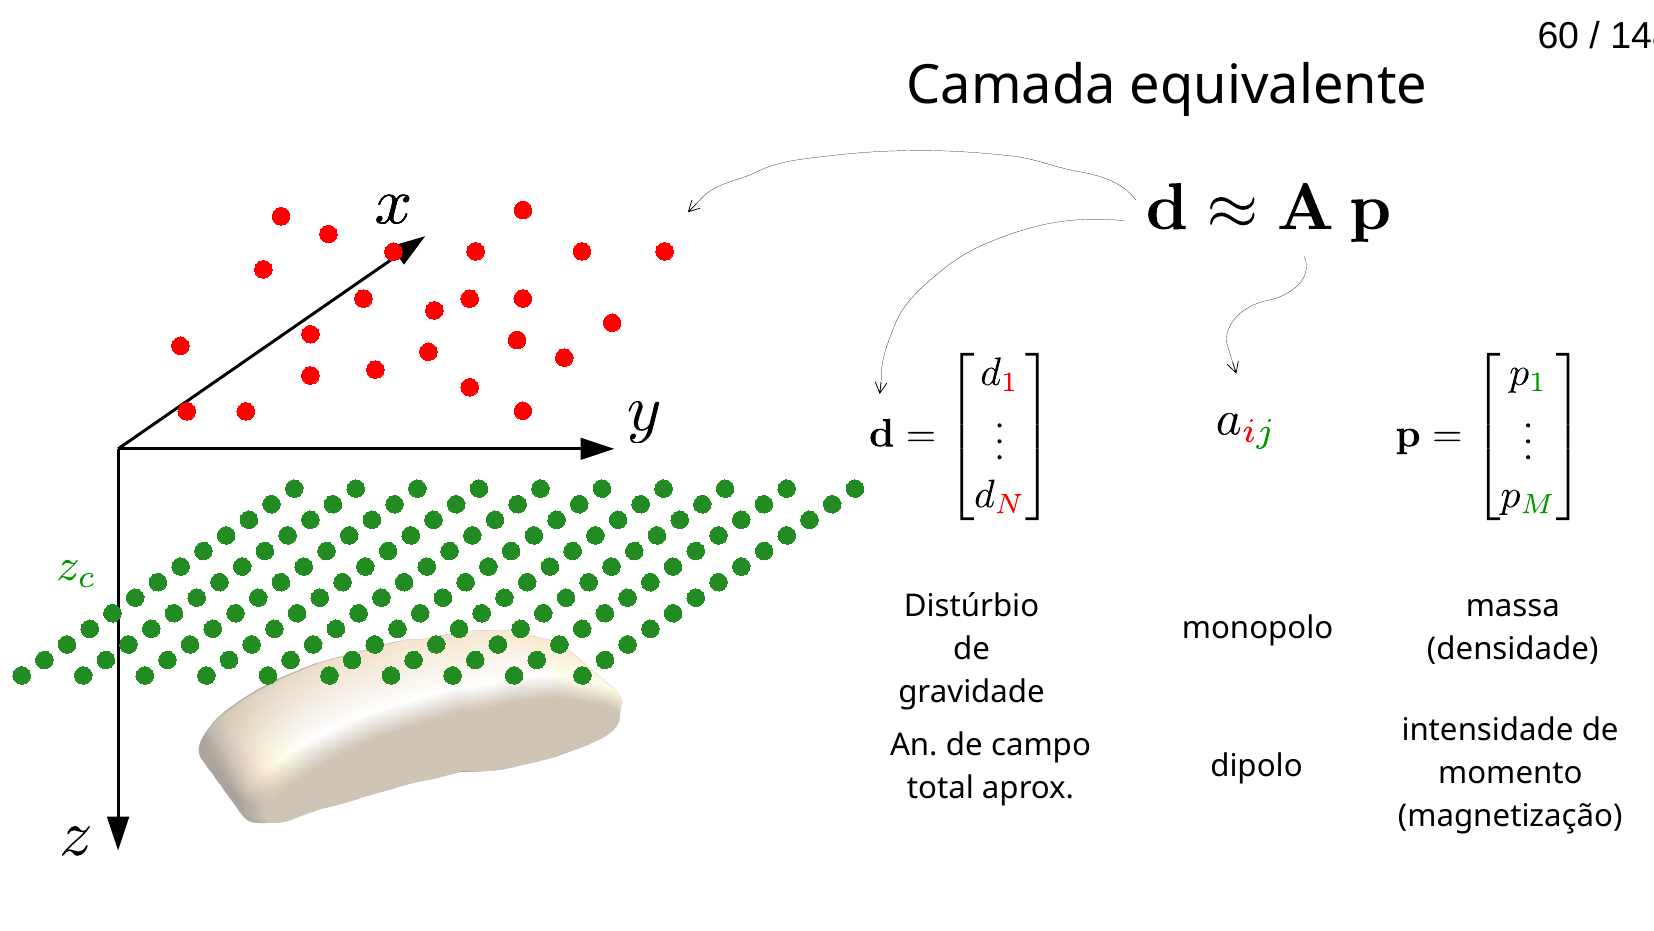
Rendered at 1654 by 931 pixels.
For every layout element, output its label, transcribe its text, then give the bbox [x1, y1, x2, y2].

picture [56, 560, 95, 588]
text_box [333, 573, 352, 592]
text_box [384, 242, 403, 261]
text_box [103, 604, 122, 623]
text_box [419, 342, 438, 361]
text_box Distúrbio de gravidade [883, 575, 1087, 674]
text_box [466, 242, 485, 261]
text_box [265, 619, 284, 638]
text_box massa (densidade) [1412, 575, 1625, 671]
text_box [463, 526, 482, 545]
text_box [732, 557, 751, 576]
text_box [197, 666, 216, 685]
text_box [354, 289, 373, 308]
text_box [488, 635, 507, 654]
text_box [181, 635, 199, 654]
text_box [226, 604, 245, 623]
text_box [495, 588, 514, 607]
text_box [320, 666, 339, 685]
text_box [203, 619, 222, 638]
text_box [12, 666, 31, 685]
text_box [479, 557, 498, 576]
text_box [301, 325, 320, 344]
text_box [425, 301, 444, 320]
text_box [310, 588, 329, 607]
text_box [80, 619, 99, 638]
text_box [846, 479, 864, 498]
text_box [346, 479, 365, 498]
text_box [573, 666, 592, 685]
text_box [732, 510, 751, 529]
text_box [317, 542, 336, 560]
text_box monopolo [1167, 597, 1347, 649]
text_box [641, 619, 660, 638]
text_box [631, 495, 650, 514]
text_box [586, 526, 605, 545]
text_box [119, 635, 138, 654]
picture [626, 401, 662, 443]
text_box [126, 588, 145, 607]
text_box [755, 495, 773, 514]
text_box [242, 635, 261, 654]
text_box [220, 651, 238, 669]
text_box [217, 526, 235, 545]
text_box [466, 651, 485, 669]
text_box [294, 557, 313, 576]
text_box [595, 604, 614, 623]
picture [1145, 183, 1392, 242]
text_box [531, 479, 550, 498]
text_box [800, 510, 819, 529]
picture [59, 826, 93, 856]
text_box [262, 495, 281, 514]
text_box [171, 336, 190, 355]
text_box [641, 573, 660, 592]
text_box [602, 557, 621, 576]
text_box [648, 526, 666, 545]
text_box [177, 402, 196, 421]
text_box [514, 401, 532, 420]
text_box [365, 635, 384, 654]
text_box [440, 542, 459, 560]
text_box [327, 619, 345, 638]
text_box [97, 651, 115, 669]
text_box [573, 242, 591, 261]
text_box [285, 479, 304, 498]
text_box [363, 510, 381, 529]
text_box [236, 402, 255, 421]
text_box [382, 666, 400, 685]
picture [374, 194, 413, 224]
text_box [625, 542, 644, 560]
text_box [427, 635, 446, 654]
text_box [716, 479, 734, 498]
text_box [460, 378, 479, 397]
text_box [777, 479, 796, 498]
text_box [508, 331, 526, 349]
text_box [755, 542, 773, 560]
text_box [709, 573, 728, 592]
text_box [547, 510, 566, 529]
text_box [618, 635, 637, 654]
text_box [301, 366, 320, 385]
text_box [324, 495, 342, 514]
text_box [505, 666, 523, 685]
text_box [570, 495, 589, 514]
text_box [486, 510, 504, 529]
text_box [557, 588, 575, 607]
text_box [349, 604, 368, 623]
text_box [502, 542, 520, 560]
text_box [664, 557, 682, 576]
text_box [424, 510, 443, 529]
text_box [240, 510, 258, 529]
text_box An. de campo total aprox. [875, 714, 1152, 810]
text_box [470, 479, 488, 498]
text_box [525, 526, 543, 545]
text_box [385, 495, 404, 514]
text_box [693, 495, 712, 514]
text_box [593, 479, 611, 498]
text_box [254, 260, 273, 279]
text_box [408, 479, 427, 498]
picture [1215, 413, 1275, 449]
text_box [443, 666, 462, 685]
text_box [686, 542, 705, 560]
text_box [527, 651, 546, 669]
text_box [142, 619, 161, 638]
text_box [404, 651, 423, 669]
text_box dipolo [1195, 735, 1319, 789]
text_box [555, 348, 574, 367]
text_box [513, 289, 532, 308]
text_box [272, 573, 290, 592]
text_box [259, 666, 277, 685]
text_box [664, 604, 682, 623]
text_box [618, 588, 637, 607]
text_box [709, 526, 728, 545]
text_box [288, 604, 306, 623]
text_box [417, 557, 436, 576]
text_box [456, 573, 475, 592]
text_box [319, 225, 338, 243]
text_box [472, 604, 491, 623]
text_box intensidade de momento (magnetização) [1383, 699, 1642, 825]
text_box [596, 651, 614, 669]
text_box [372, 588, 391, 607]
text_box [654, 479, 673, 498]
picture [1393, 351, 1584, 522]
text_box [447, 495, 466, 514]
text_box [670, 510, 689, 529]
text_box [171, 557, 190, 576]
text_box [272, 207, 290, 226]
text_box [401, 526, 420, 545]
text_box [460, 289, 479, 308]
text_box [135, 666, 154, 685]
text_box [158, 651, 177, 669]
text_box [579, 573, 598, 592]
text_box [281, 651, 300, 669]
text_box [655, 242, 674, 261]
text_box [395, 573, 413, 592]
text_box [210, 573, 229, 592]
text_box [379, 542, 397, 560]
text_box [534, 604, 553, 623]
text_box [541, 557, 559, 576]
text_box [777, 526, 796, 545]
text_box [563, 542, 582, 560]
text_box [518, 573, 537, 592]
text_box [278, 526, 297, 545]
text_box [304, 635, 323, 654]
text_box [194, 542, 213, 560]
text_box [388, 619, 407, 638]
text_box [686, 588, 705, 607]
text_box [249, 588, 268, 607]
text_box [514, 201, 532, 219]
text_box [411, 604, 430, 623]
text_box [450, 619, 468, 638]
text_box [366, 360, 385, 379]
text_box [508, 495, 527, 514]
text_box [550, 635, 569, 654]
text_box [356, 557, 375, 576]
text_box [58, 635, 76, 654]
text_box [301, 510, 320, 529]
picture [867, 351, 1054, 522]
text_box [603, 313, 621, 332]
text_box [434, 588, 452, 607]
text_box [233, 557, 252, 576]
text_box [511, 619, 530, 638]
text_box [149, 573, 167, 592]
text_box [609, 510, 627, 529]
text_box [343, 651, 361, 669]
text_box [340, 526, 359, 545]
text_box [573, 619, 592, 638]
text_box <number> / 148 [1414, 0, 1654, 71]
text_box [823, 495, 842, 514]
text_box [165, 604, 183, 623]
text_box [256, 542, 274, 560]
text_box [74, 666, 93, 685]
text_box Camada equivalente [891, 37, 1616, 113]
text_box [35, 651, 54, 669]
text_box [187, 588, 206, 607]
